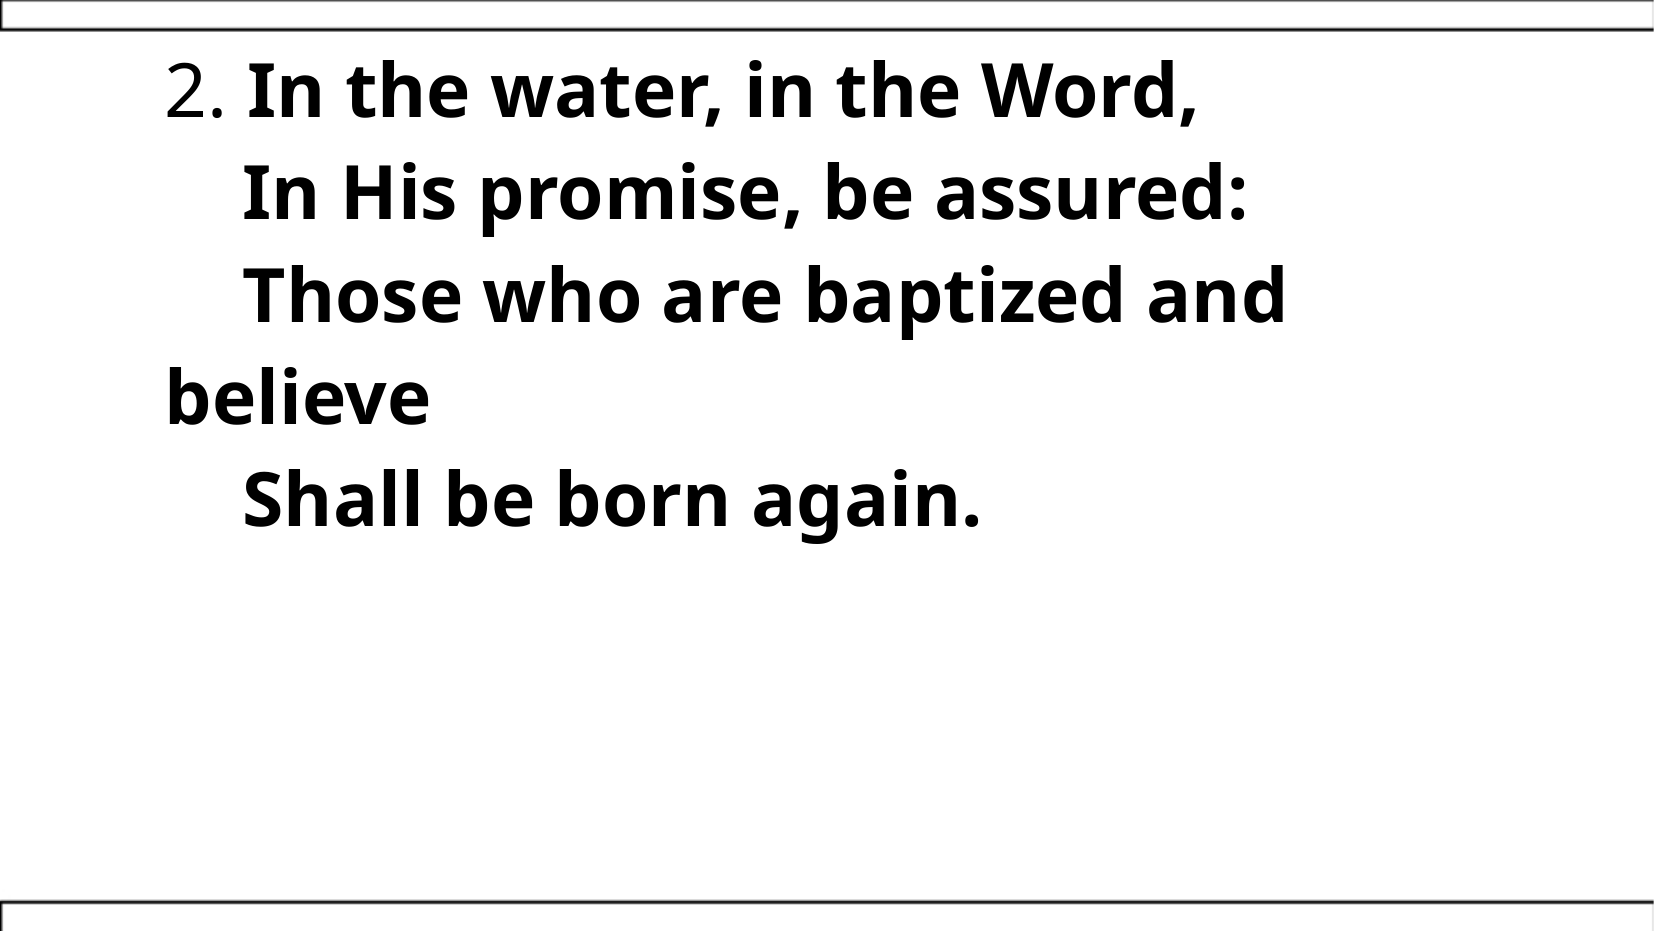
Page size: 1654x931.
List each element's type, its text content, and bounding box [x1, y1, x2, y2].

picture [0, 0, 1654, 931]
text_box 2. In the water, in the Word, In His promise, be assured: Those who are baptized and believe Shall be born again. [150, 30, 1531, 445]
